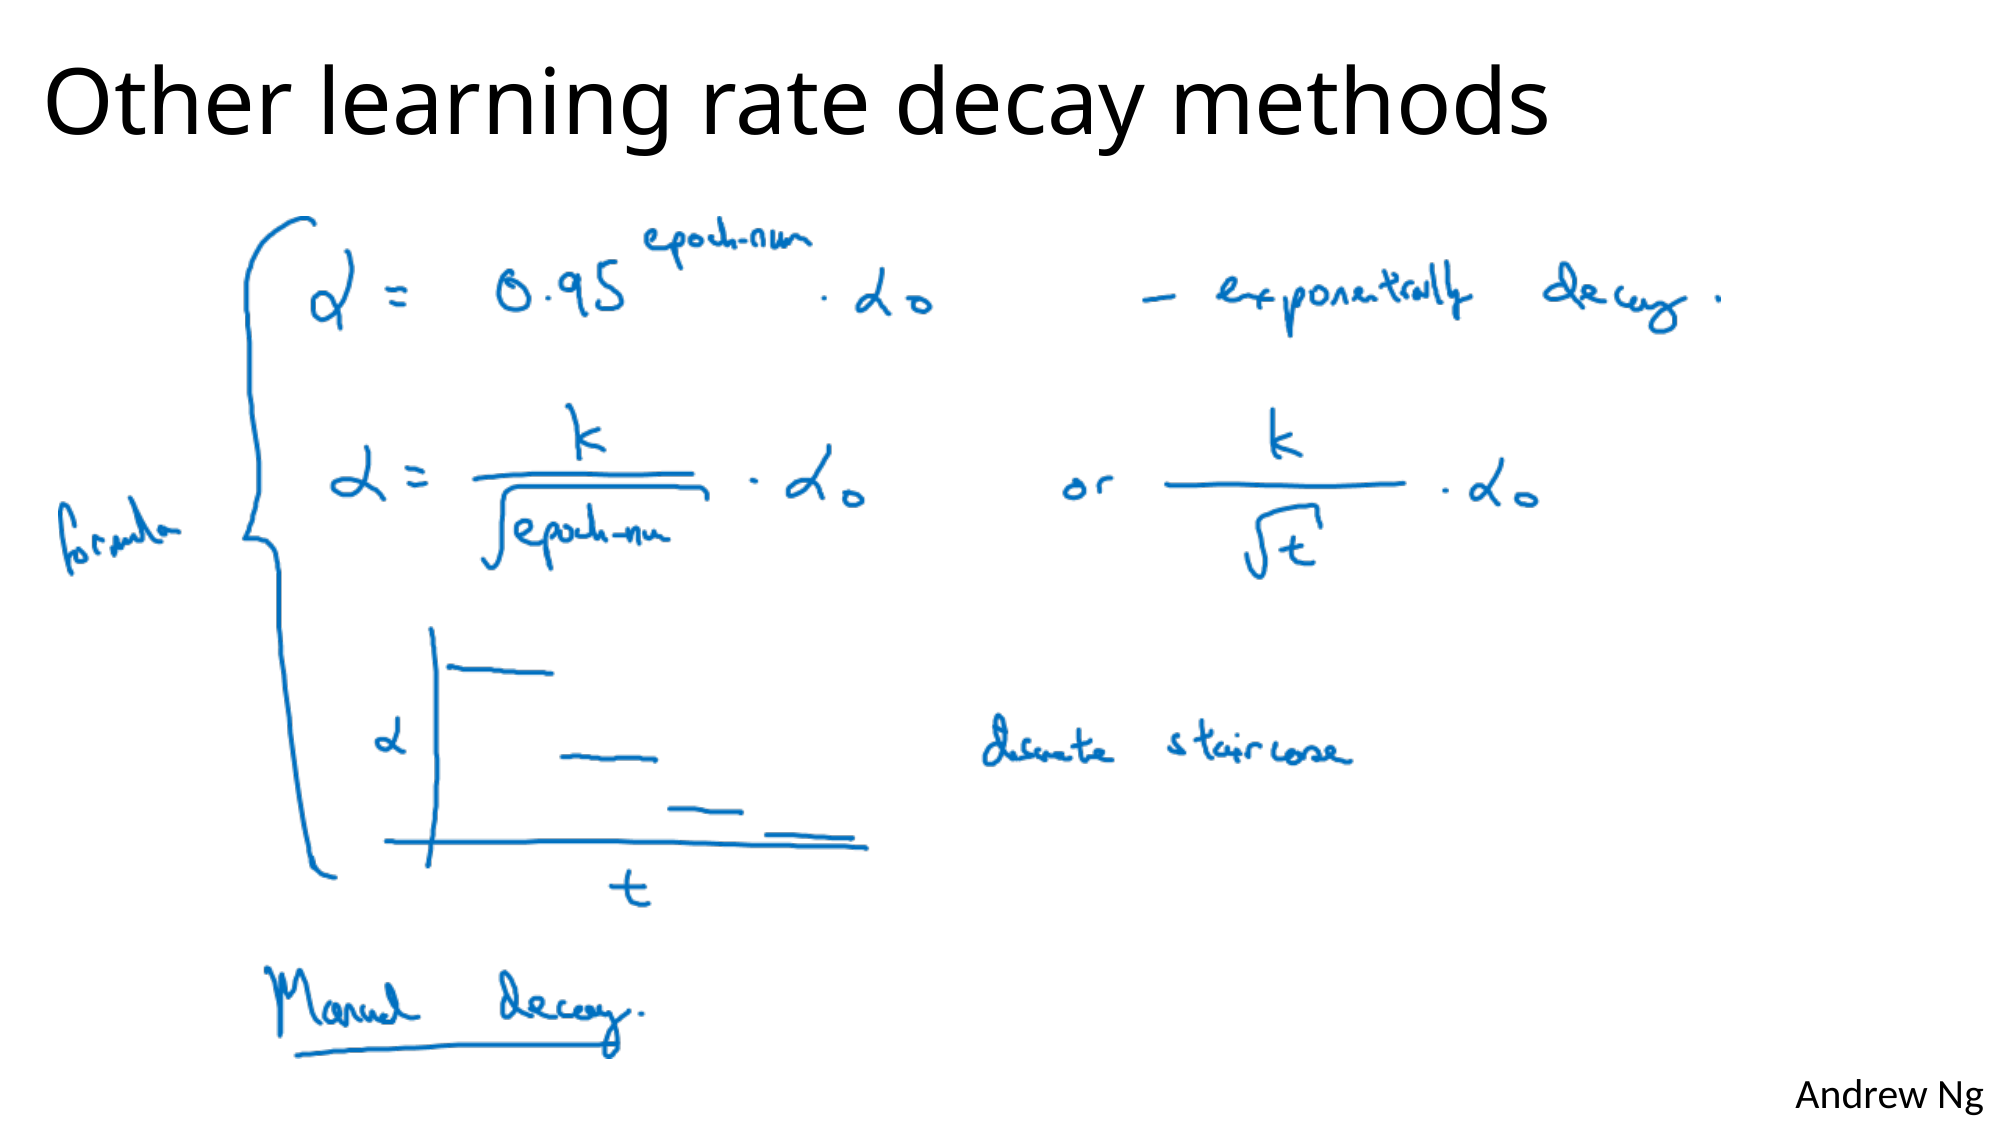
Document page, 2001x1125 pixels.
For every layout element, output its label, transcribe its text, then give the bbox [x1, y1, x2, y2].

picture [58, 216, 1721, 1059]
title Other learning rate decay methods [27, 35, 1868, 253]
